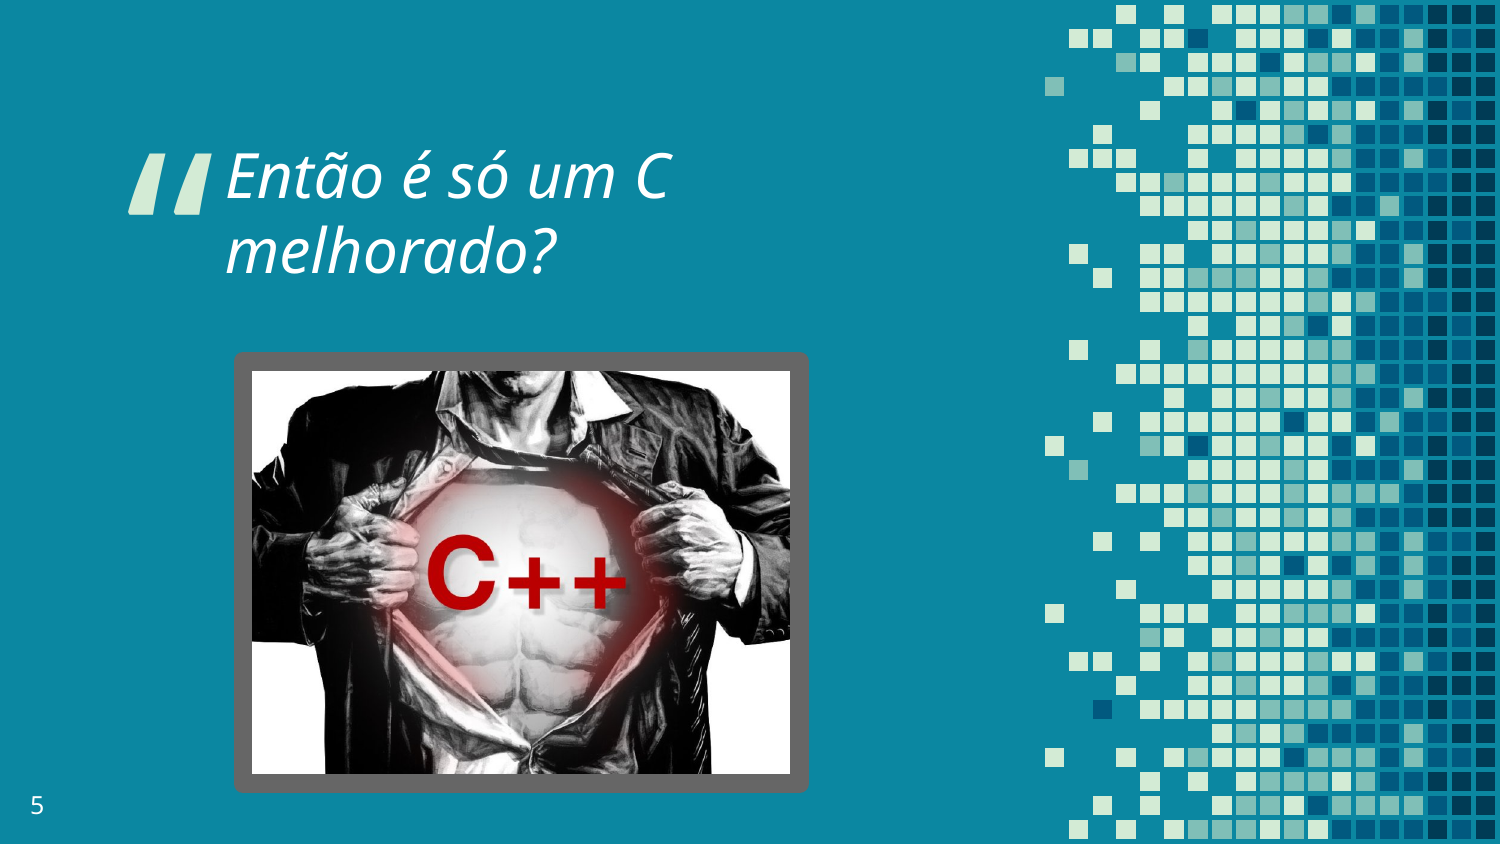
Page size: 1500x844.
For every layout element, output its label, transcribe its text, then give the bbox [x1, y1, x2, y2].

picture [252, 370, 791, 775]
list Então é só um C melhorado? [209, 121, 912, 727]
slide_number <number> [15, 774, 105, 839]
